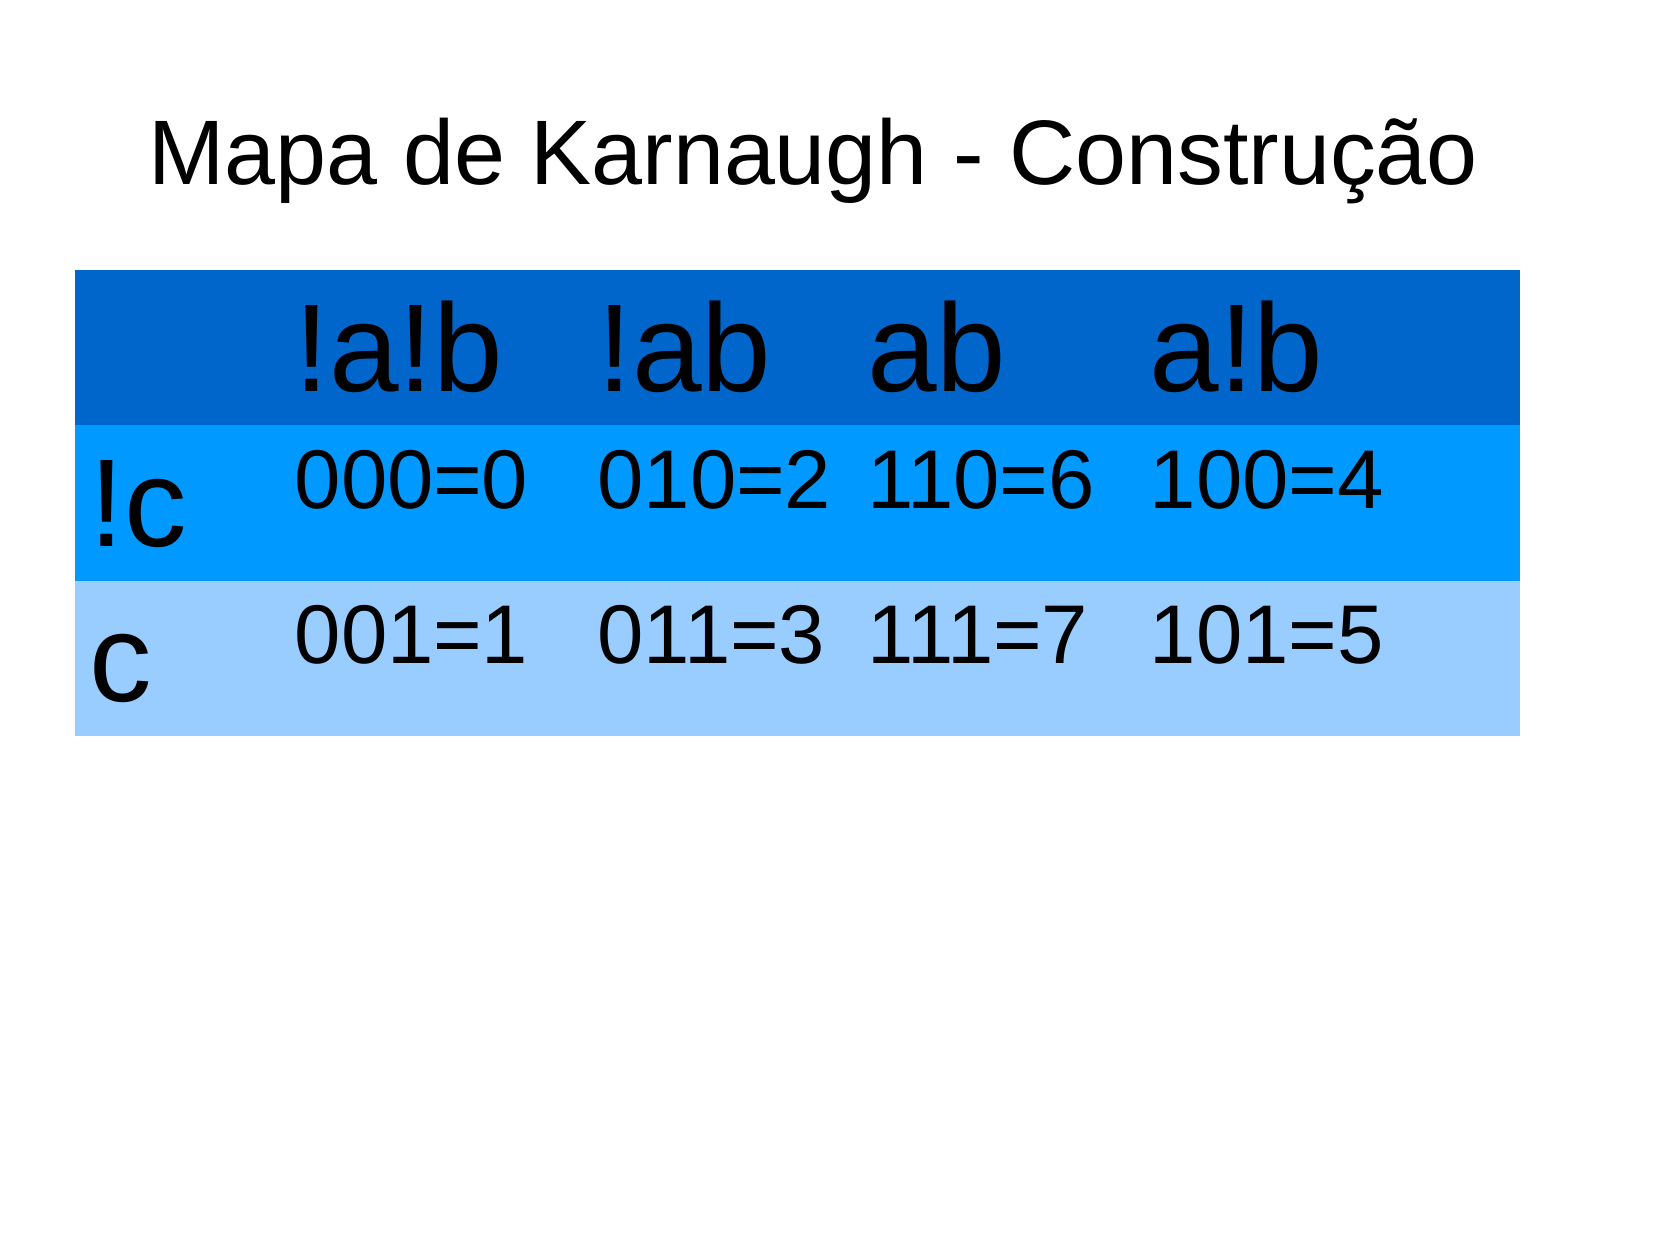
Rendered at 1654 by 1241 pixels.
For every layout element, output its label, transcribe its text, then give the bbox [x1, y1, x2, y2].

table_cell 000=0 [280, 425, 583, 581]
table_cell 100=4 [1135, 425, 1520, 581]
table_cell 010=2 [583, 425, 852, 581]
table_cell 110=6 [852, 425, 1135, 581]
table_cell 001=1 [280, 581, 583, 736]
table_cell 011=3 [583, 581, 852, 736]
title Mapa de Karnaugh - Construção [82, 49, 1571, 257]
table_cell !c [75, 425, 280, 581]
table_header !ab [583, 270, 852, 425]
table_header ab [852, 270, 1135, 425]
table_cell 111=7 [852, 581, 1135, 736]
table_header a!b [1135, 270, 1520, 425]
table_header [75, 270, 280, 425]
table_header !a!b [280, 270, 583, 425]
table_cell c [75, 581, 280, 736]
table_cell 101=5 [1135, 581, 1520, 736]
